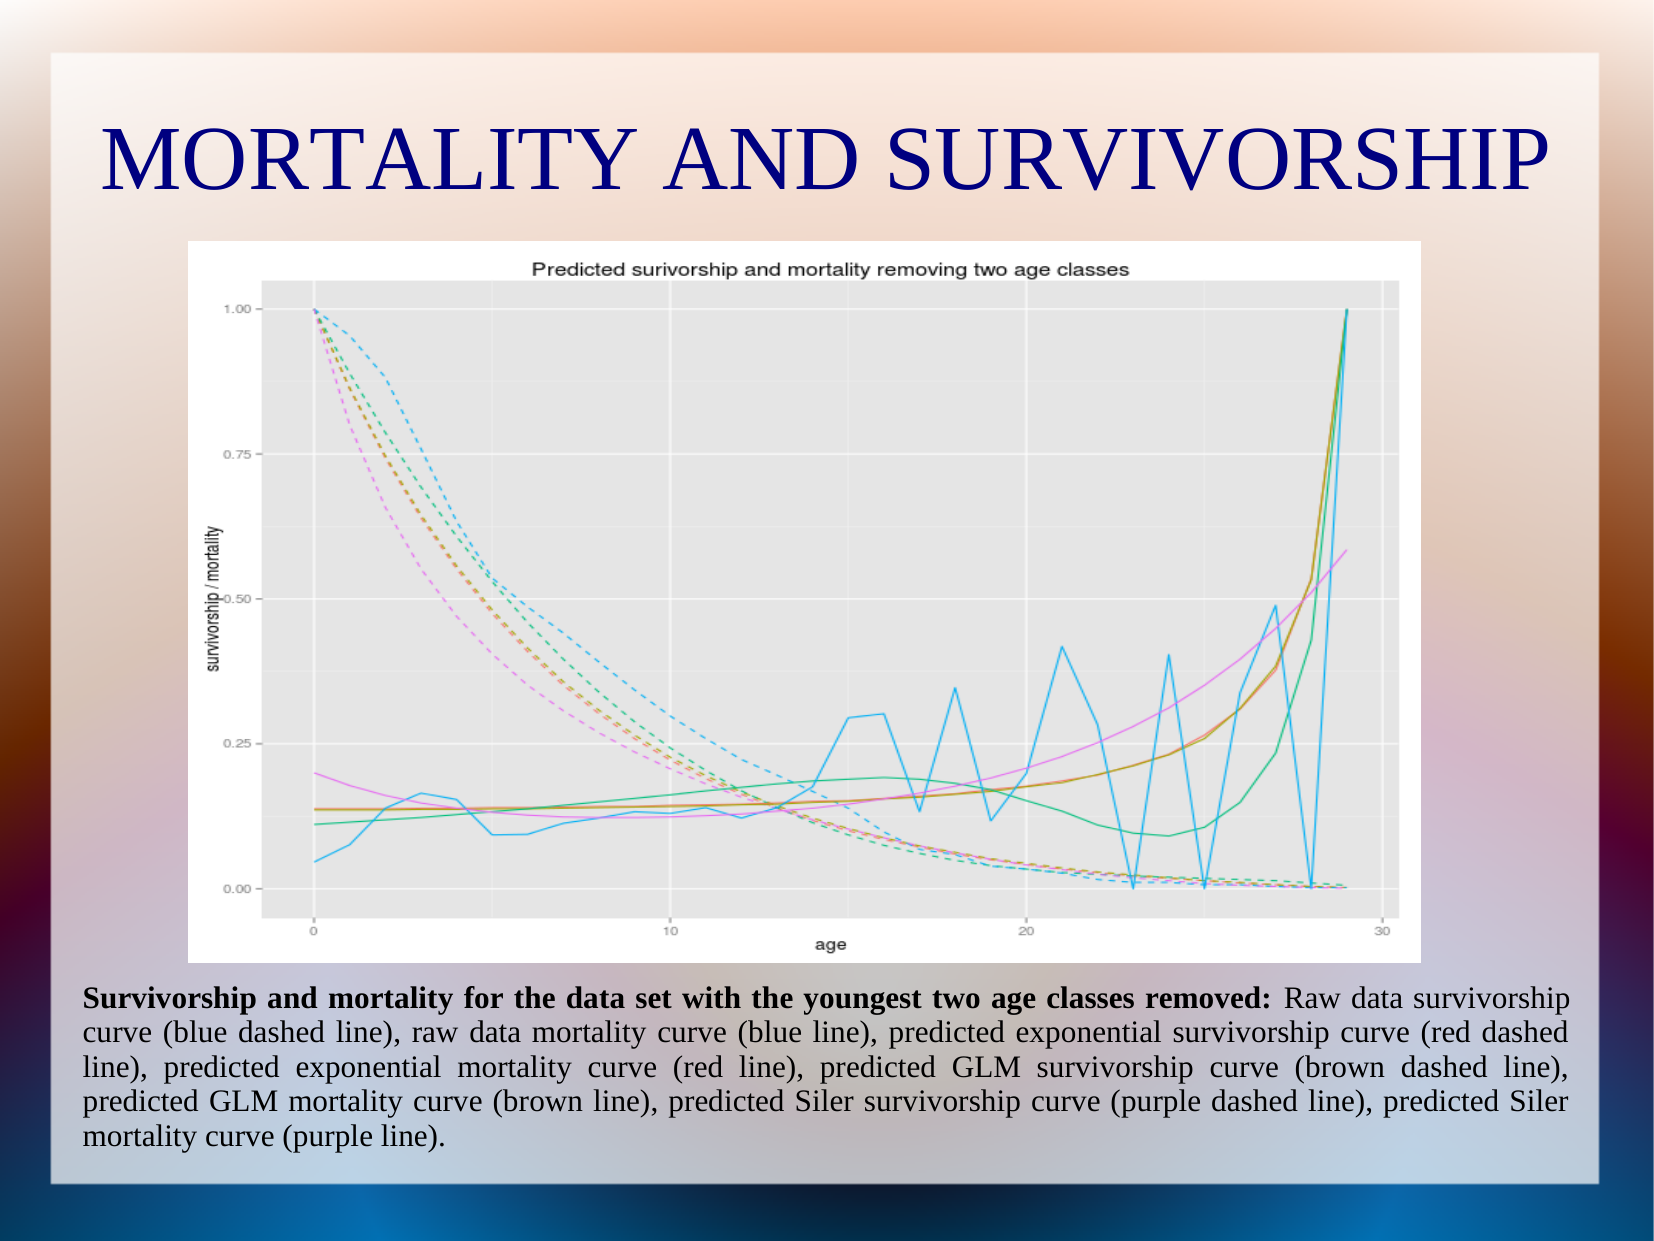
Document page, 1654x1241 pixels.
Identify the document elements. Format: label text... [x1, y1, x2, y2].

picture [0, 0, 1654, 1241]
list Survivorship and mortality for the data set with the youngest two age classes removed: Raw data survivorship curve (blue dashed line), raw data mortality curve (blue line), predicted exponential survivorship curve (red dashed line), predicted exponential mortality curve (red line), predicted GLM survivorship curve (brown dashed line), predicted GLM mortality curve (brown line), predicted Siler survivorship curve (purple dashed line), predicted Siler mortality curve (purple line). [82, 980, 1571, 1163]
title MORTALITY AND SURVIVORSHIP [82, 55, 1571, 263]
